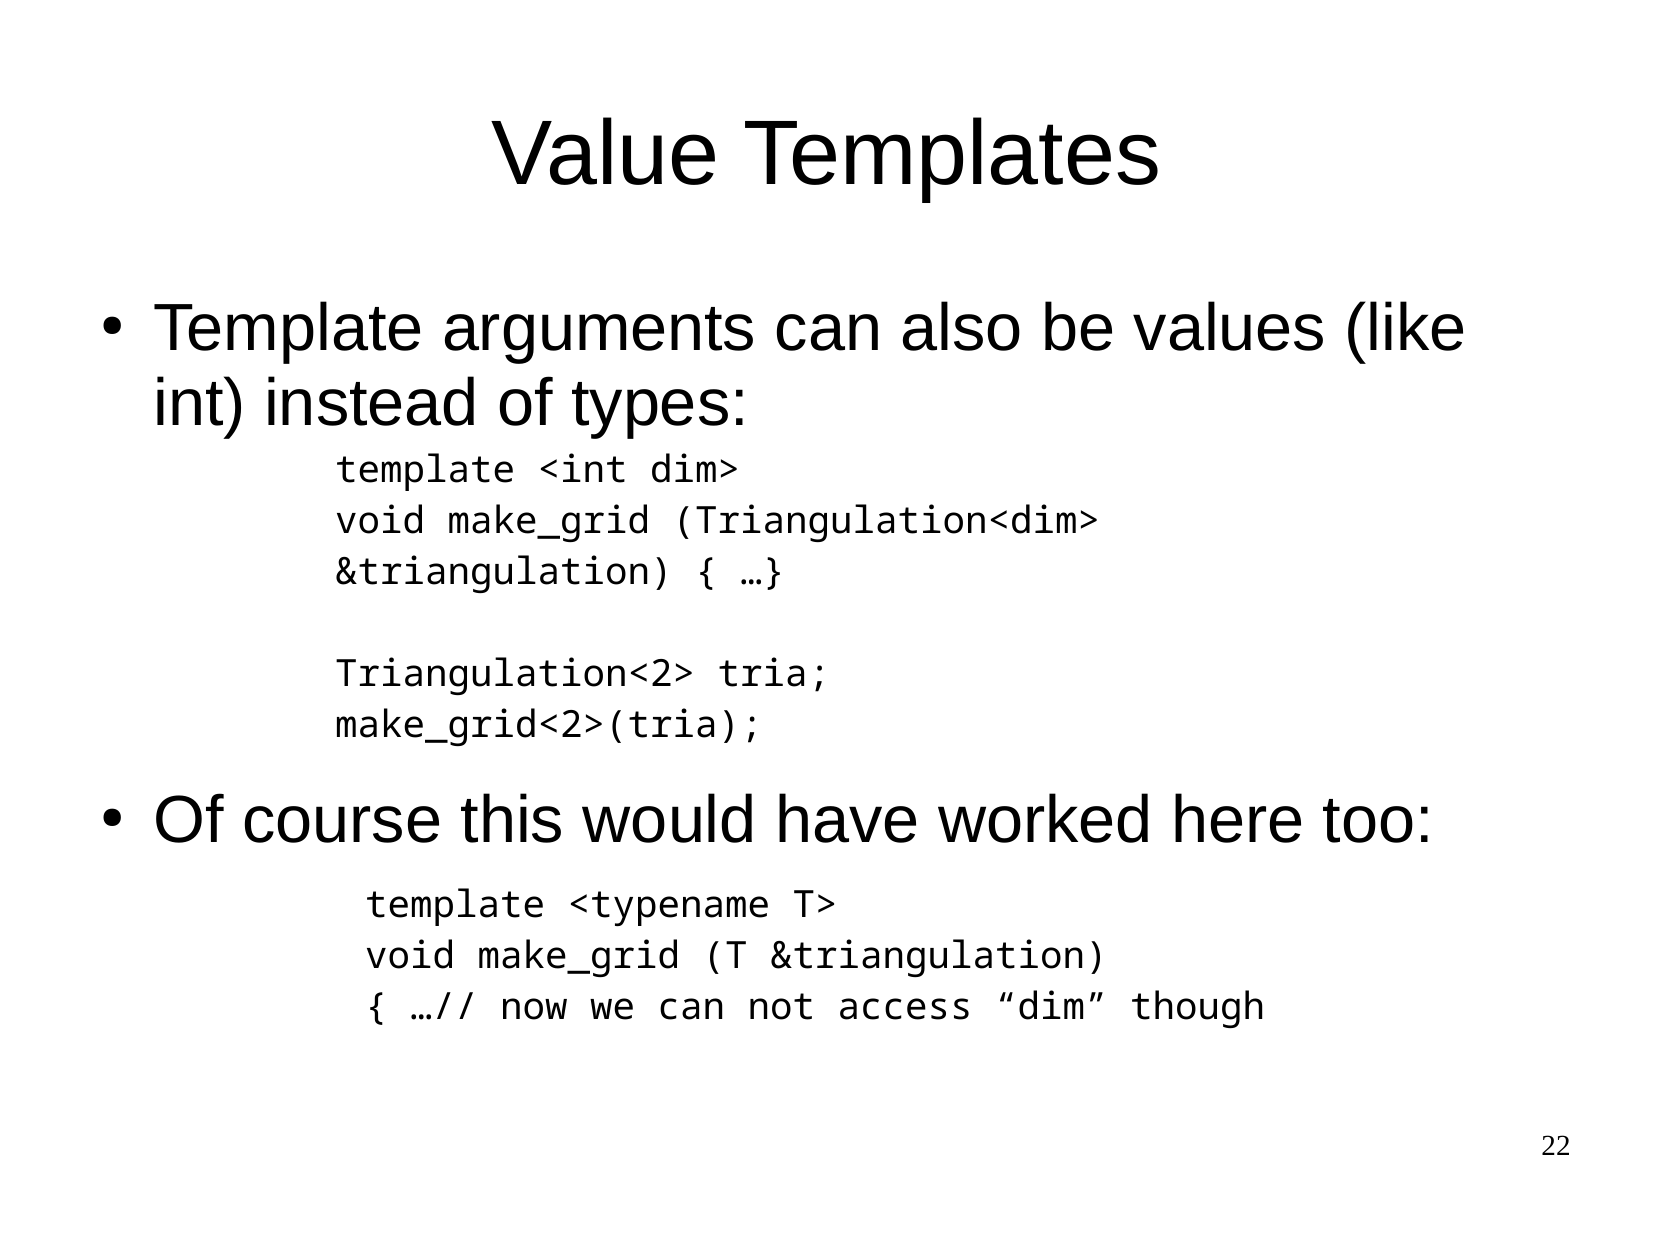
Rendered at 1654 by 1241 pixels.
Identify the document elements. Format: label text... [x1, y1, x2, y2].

title Value Templates [82, 49, 1571, 257]
text_box template <typename T> void make_grid (T &triangulation) { …// now we can not access “dim” though [315, 870, 1441, 1036]
text_box template <int dim> void make_grid (Triangulation<dim> &triangulation) { …} Triangulation<2> tria; make_grid<2>(tria); [285, 435, 1411, 752]
list Template arguments can also be values (like int) instead of types: Of course this would have worked here too: [82, 290, 1538, 1010]
